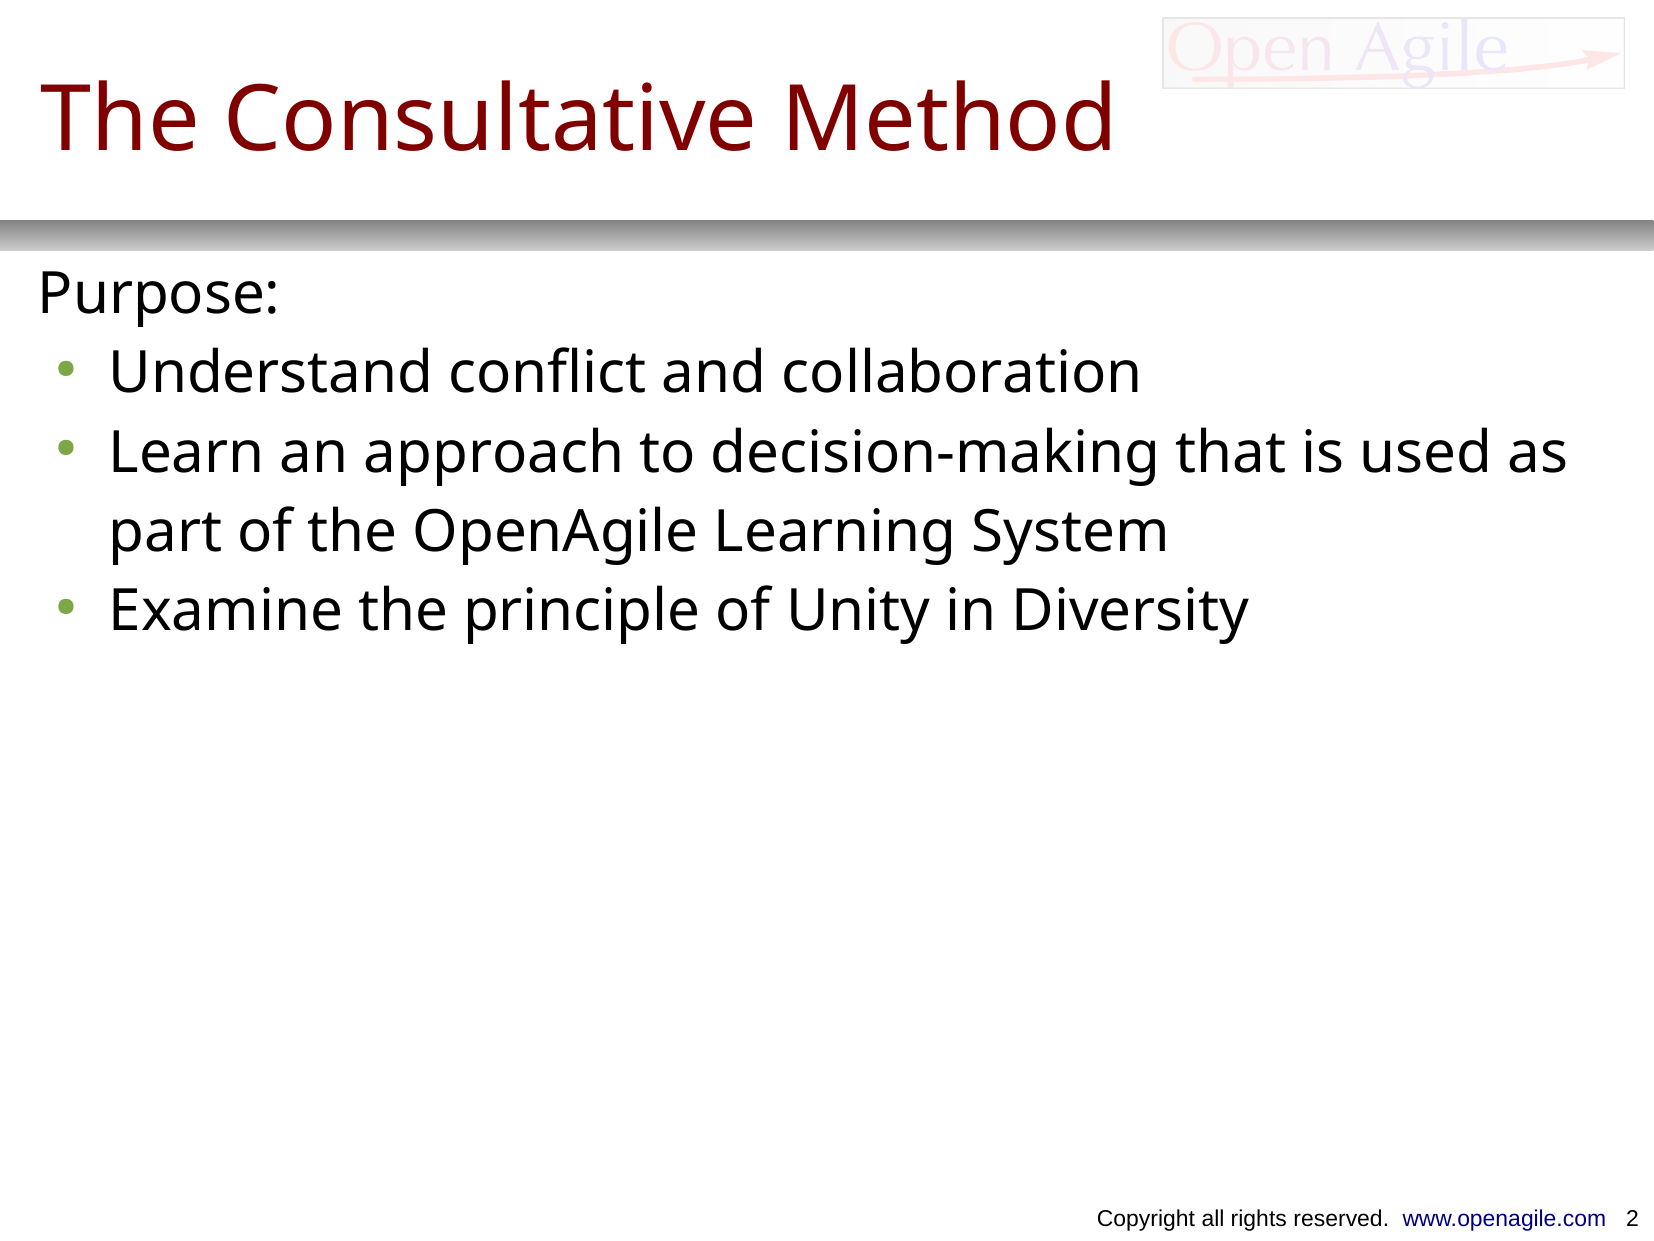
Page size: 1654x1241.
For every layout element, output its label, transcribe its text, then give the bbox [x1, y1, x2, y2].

list Purpose: Understand conflict and collaboration Learn an approach to decision-making that is used as part of the OpenAgile Learning System Examine the principle of Unity in Diversity [37, 251, 1654, 1177]
title The Consultative Method [40, 8, 1654, 222]
